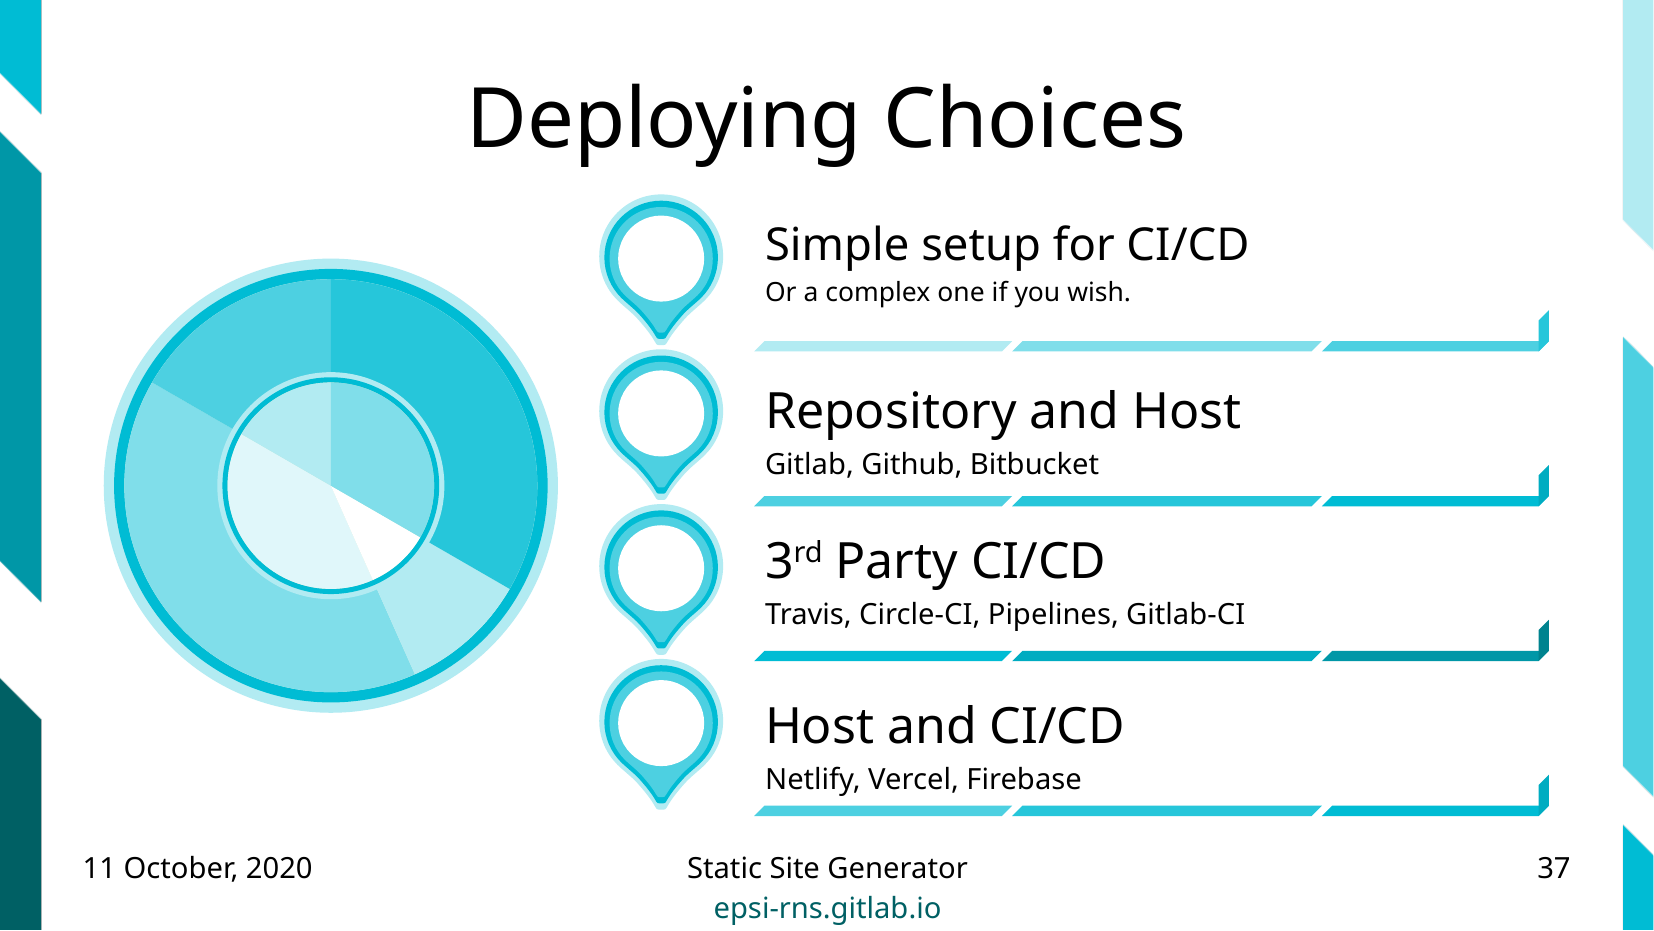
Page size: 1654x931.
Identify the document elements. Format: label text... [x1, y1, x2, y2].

picture [0, 0, 1654, 931]
list Host and CI/CD Netlify, Vercel, Firebase [765, 690, 1291, 811]
list 3rd Party CI/CD Travis, Circle-CI, Pipelines, Gitlab-CI [765, 525, 1291, 661]
list Simple setup for CI/CD Or a complex one if you wish. [765, 211, 1291, 361]
list Repository and Host Gitlab, Github, Bitbucket [765, 375, 1291, 511]
